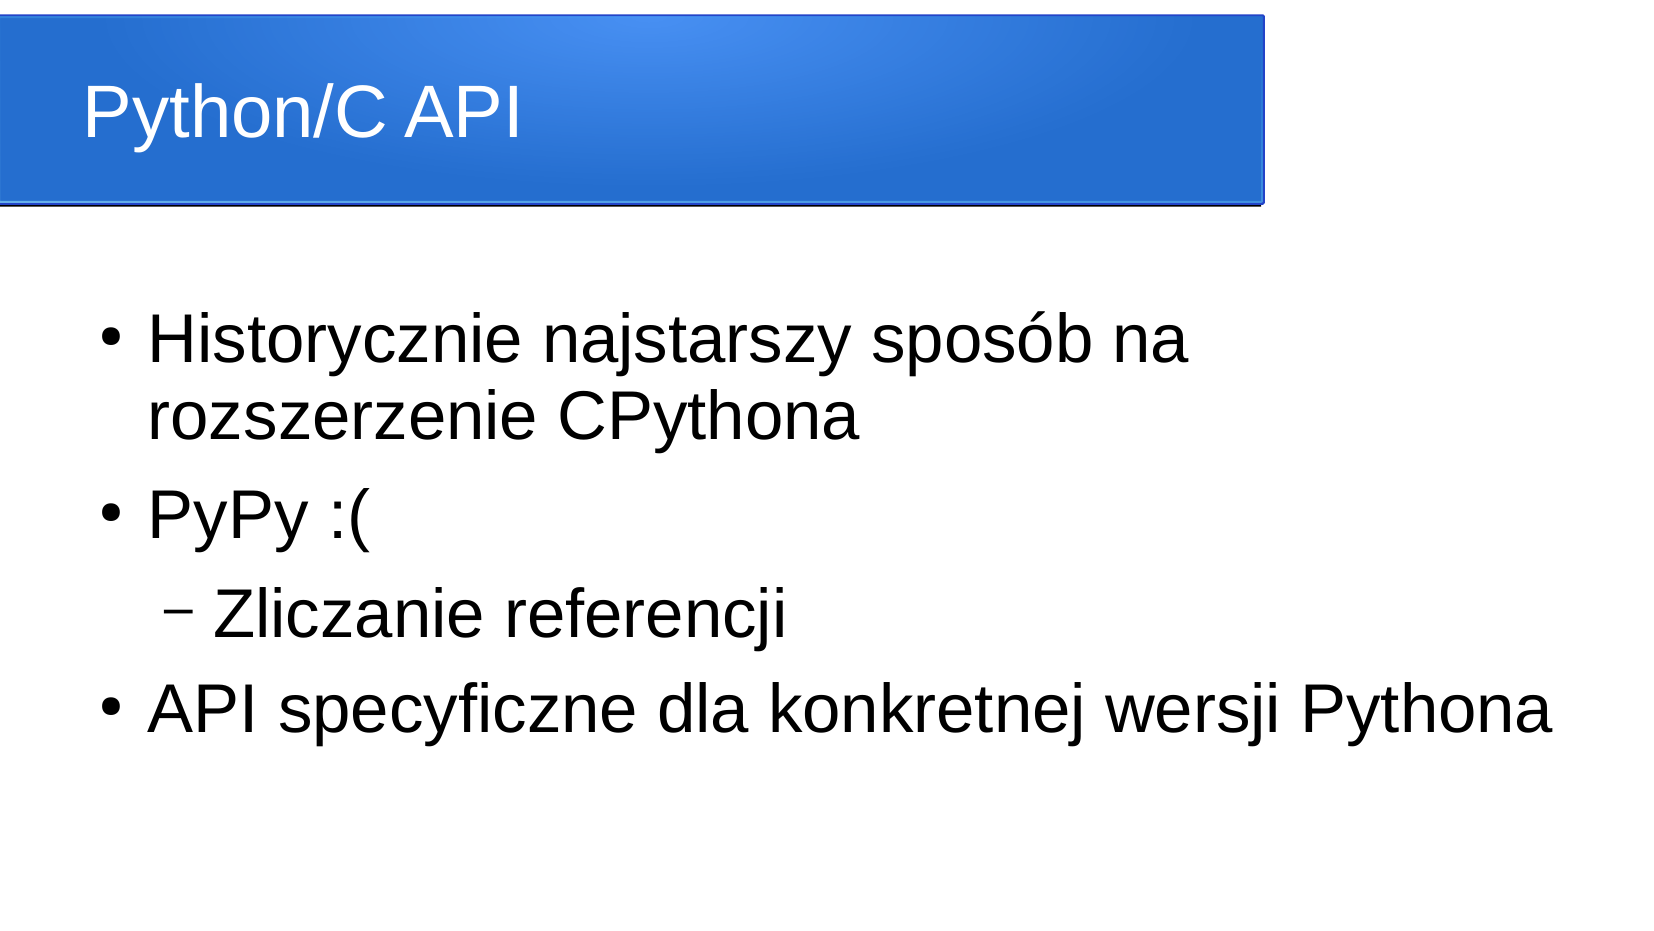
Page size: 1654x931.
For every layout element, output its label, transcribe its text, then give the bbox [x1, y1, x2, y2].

list Historycznie najstarszy sposób na rozszerzenie CPythona PyPy :( Zliczanie referencji API specyficzne dla konkretnej wersji Pythona [82, 300, 1571, 764]
title Python/C API [82, 35, 1235, 189]
